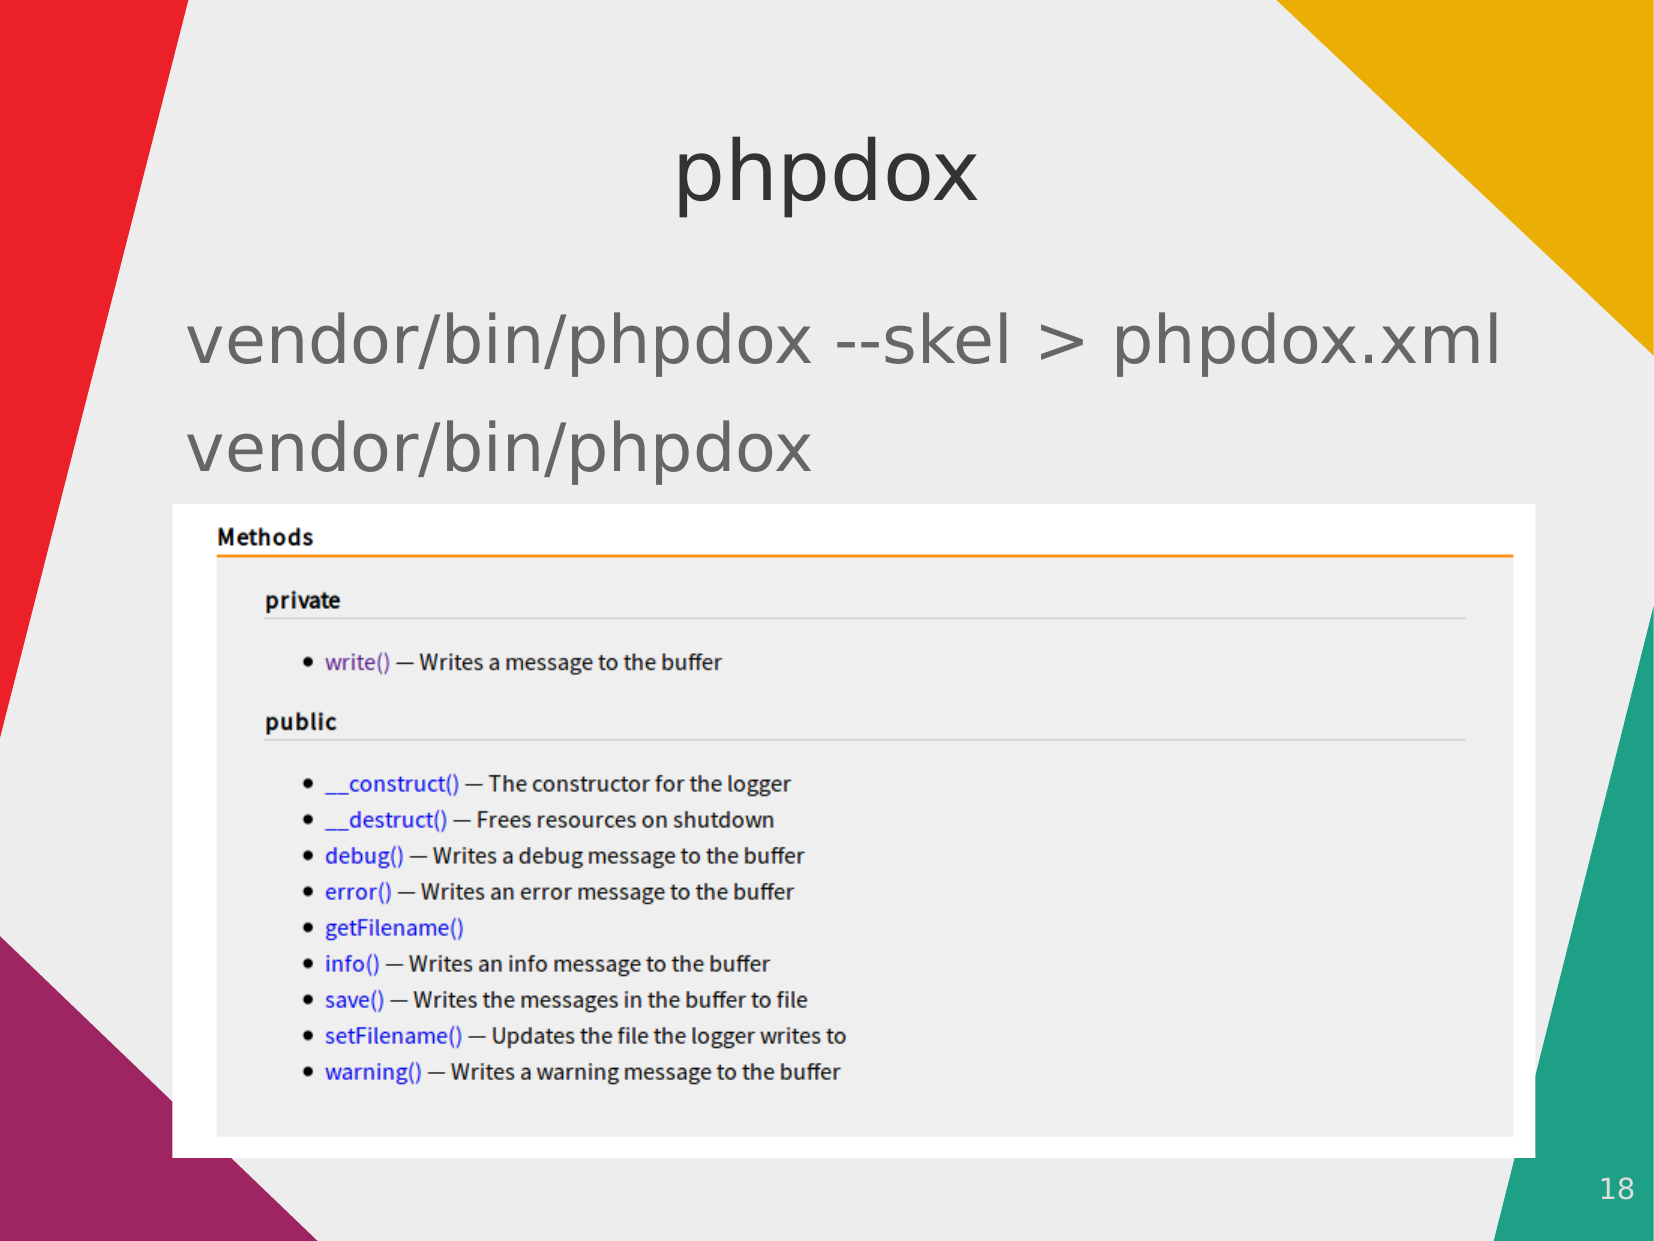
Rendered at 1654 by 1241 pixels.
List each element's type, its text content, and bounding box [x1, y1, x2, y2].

list vendor/bin/phpdox --skel > phpdox.xml vendor/bin/phpdox [114, 302, 1539, 1033]
title phpdox [114, 73, 1539, 271]
picture [172, 504, 1536, 1158]
